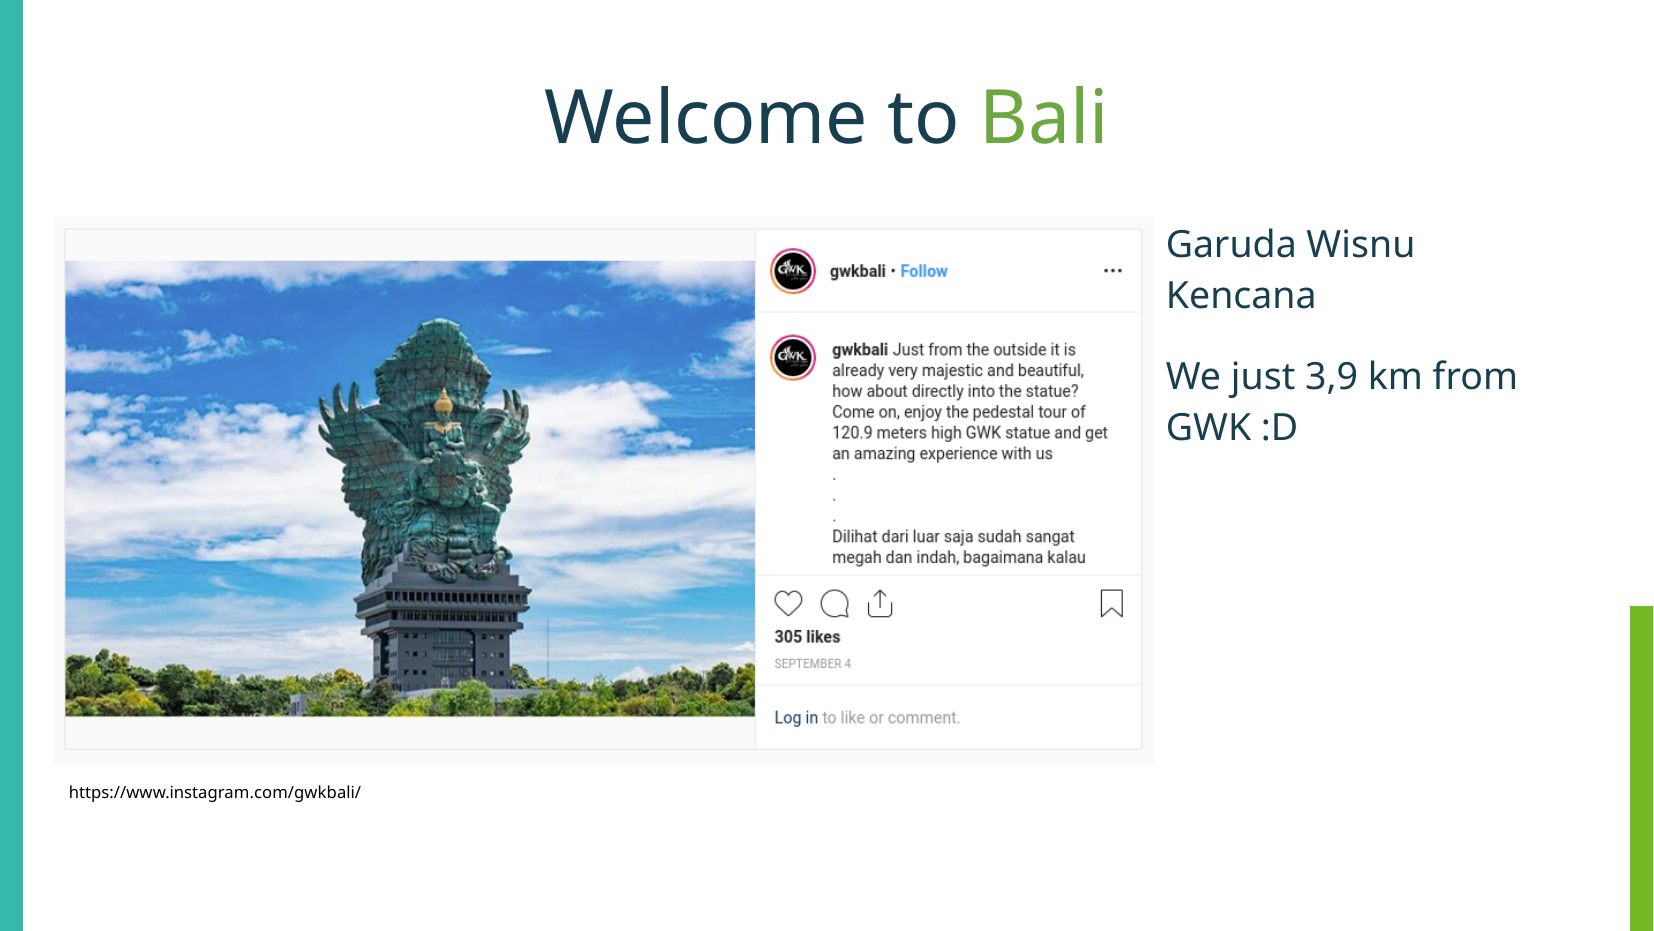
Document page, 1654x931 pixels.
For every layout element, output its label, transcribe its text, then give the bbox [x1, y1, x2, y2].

picture [54, 217, 1154, 765]
list Garuda Wisnu Kencana We just 3,9 km from GWK :D [1154, 217, 1572, 475]
title Welcome to Bali [82, 37, 1571, 193]
text_box https://www.instagram.com/gwkbali/ [54, 772, 346, 809]
